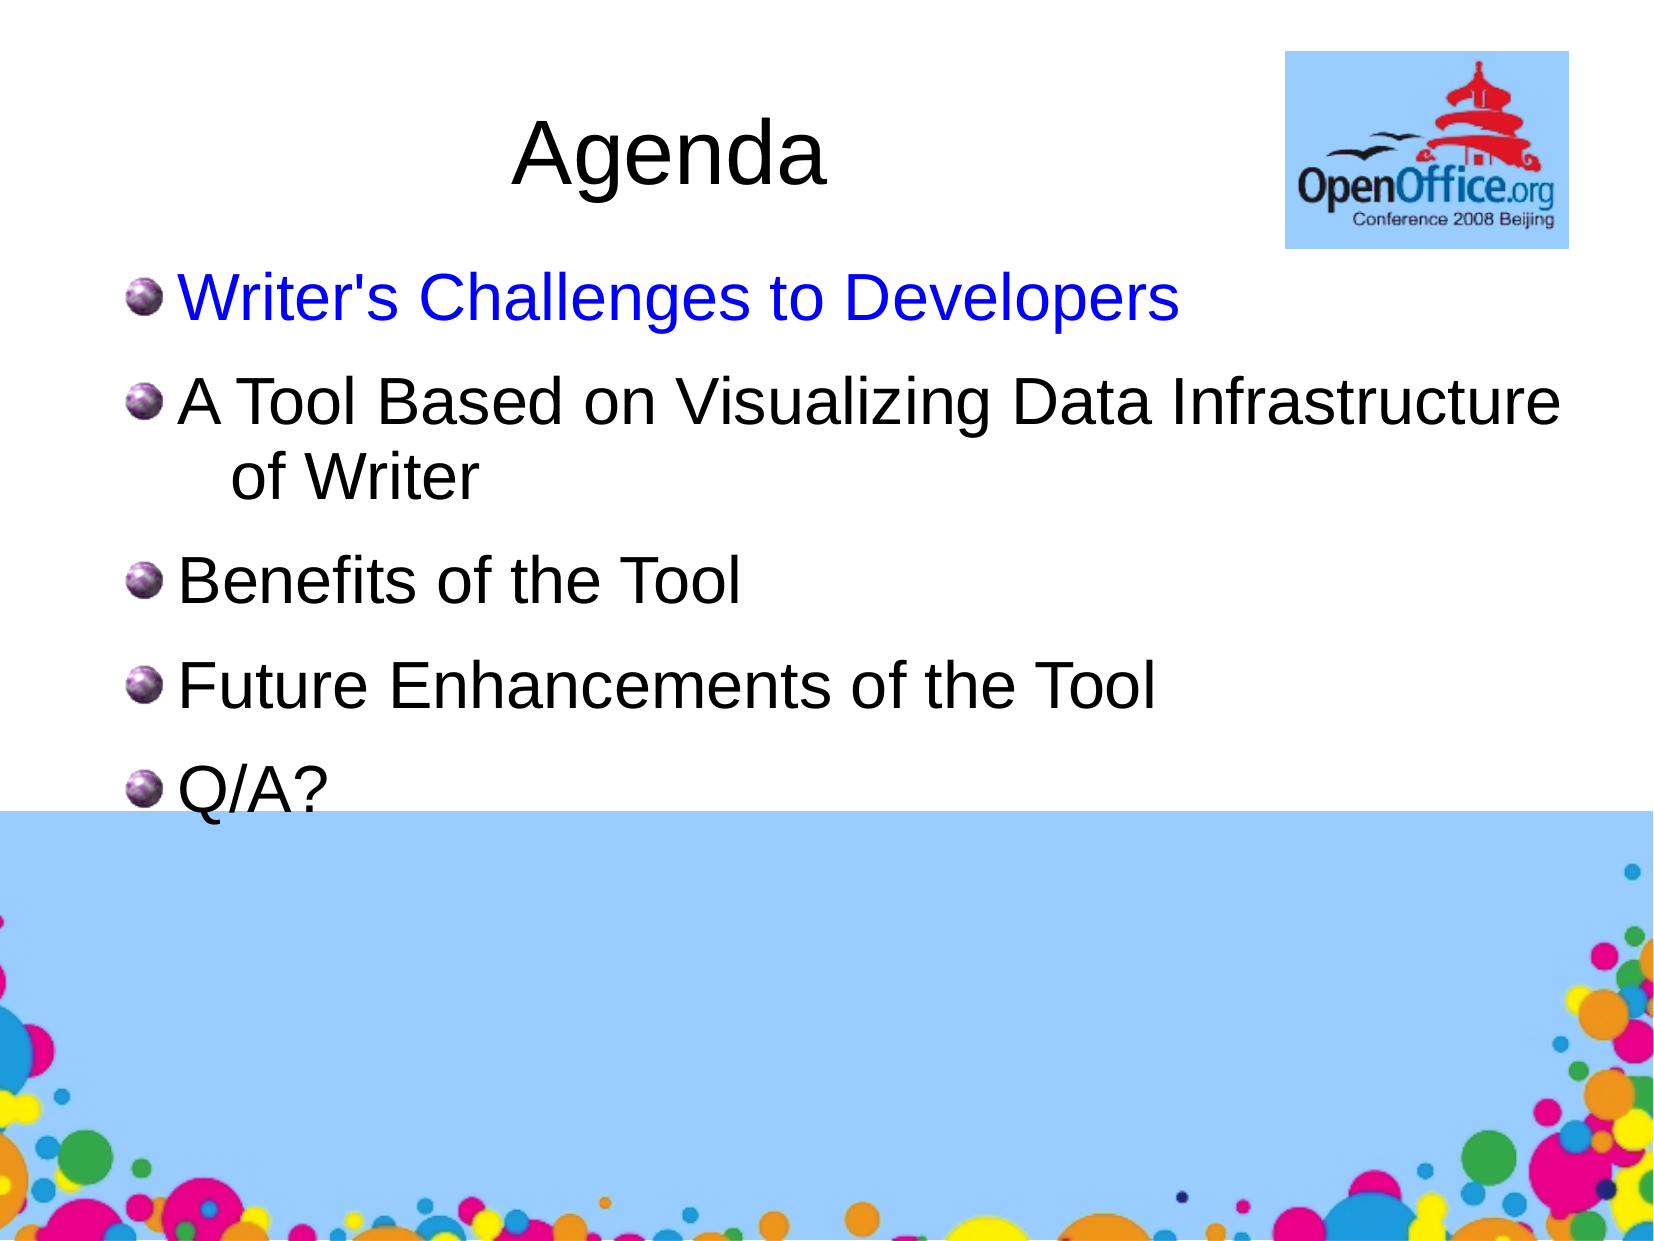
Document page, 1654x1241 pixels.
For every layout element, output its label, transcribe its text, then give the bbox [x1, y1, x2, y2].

title Agenda [82, 49, 1258, 257]
picture [0, 810, 1654, 1241]
list Writer's Challenges to Developers A Tool Based on Visualizing Data Infrastructure of Writer Benefits of the Tool Future Enhancements of the Tool Q/A? [88, 259, 1607, 1109]
picture [1285, 51, 1569, 250]
